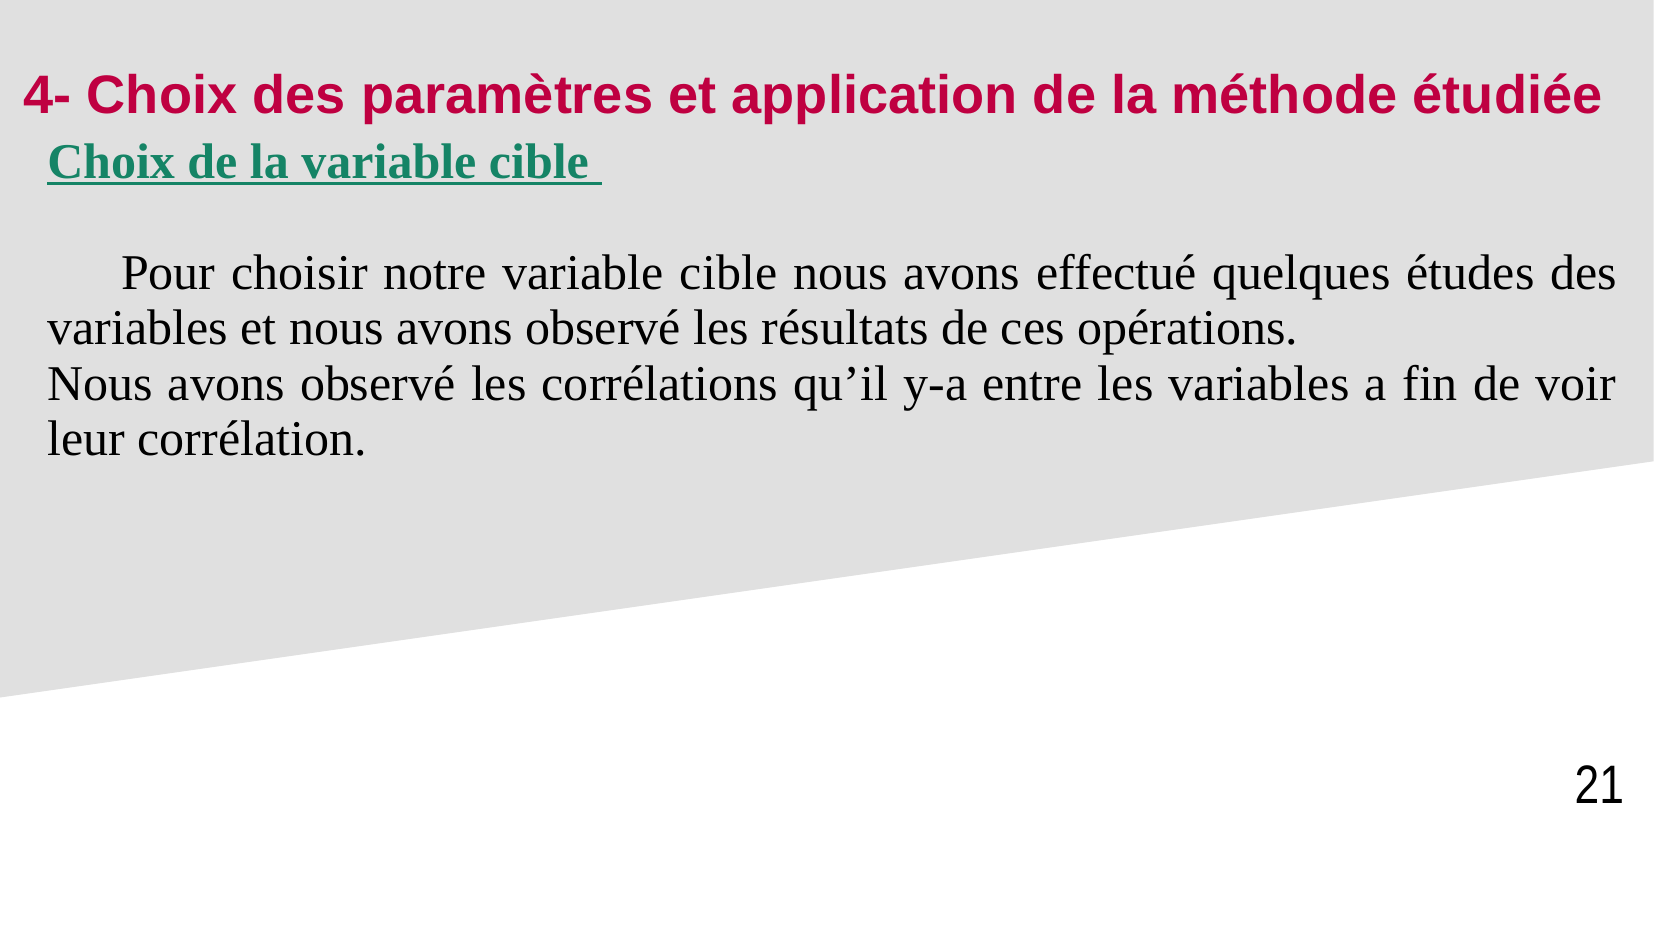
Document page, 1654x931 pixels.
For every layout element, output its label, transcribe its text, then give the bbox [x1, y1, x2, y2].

title 4- Choix des paramètres et application de la méthode étudiée [23, 35, 1607, 154]
text_box Choix de la variable cible Pour choisir notre variable cible nous avons effectué quelques études des variables et nous avons observé les résultats de ces opérations. Nous avons observé les corrélations qu’il y-a entre les variables a fin de voir leur corrélation. [47, 126, 1619, 780]
